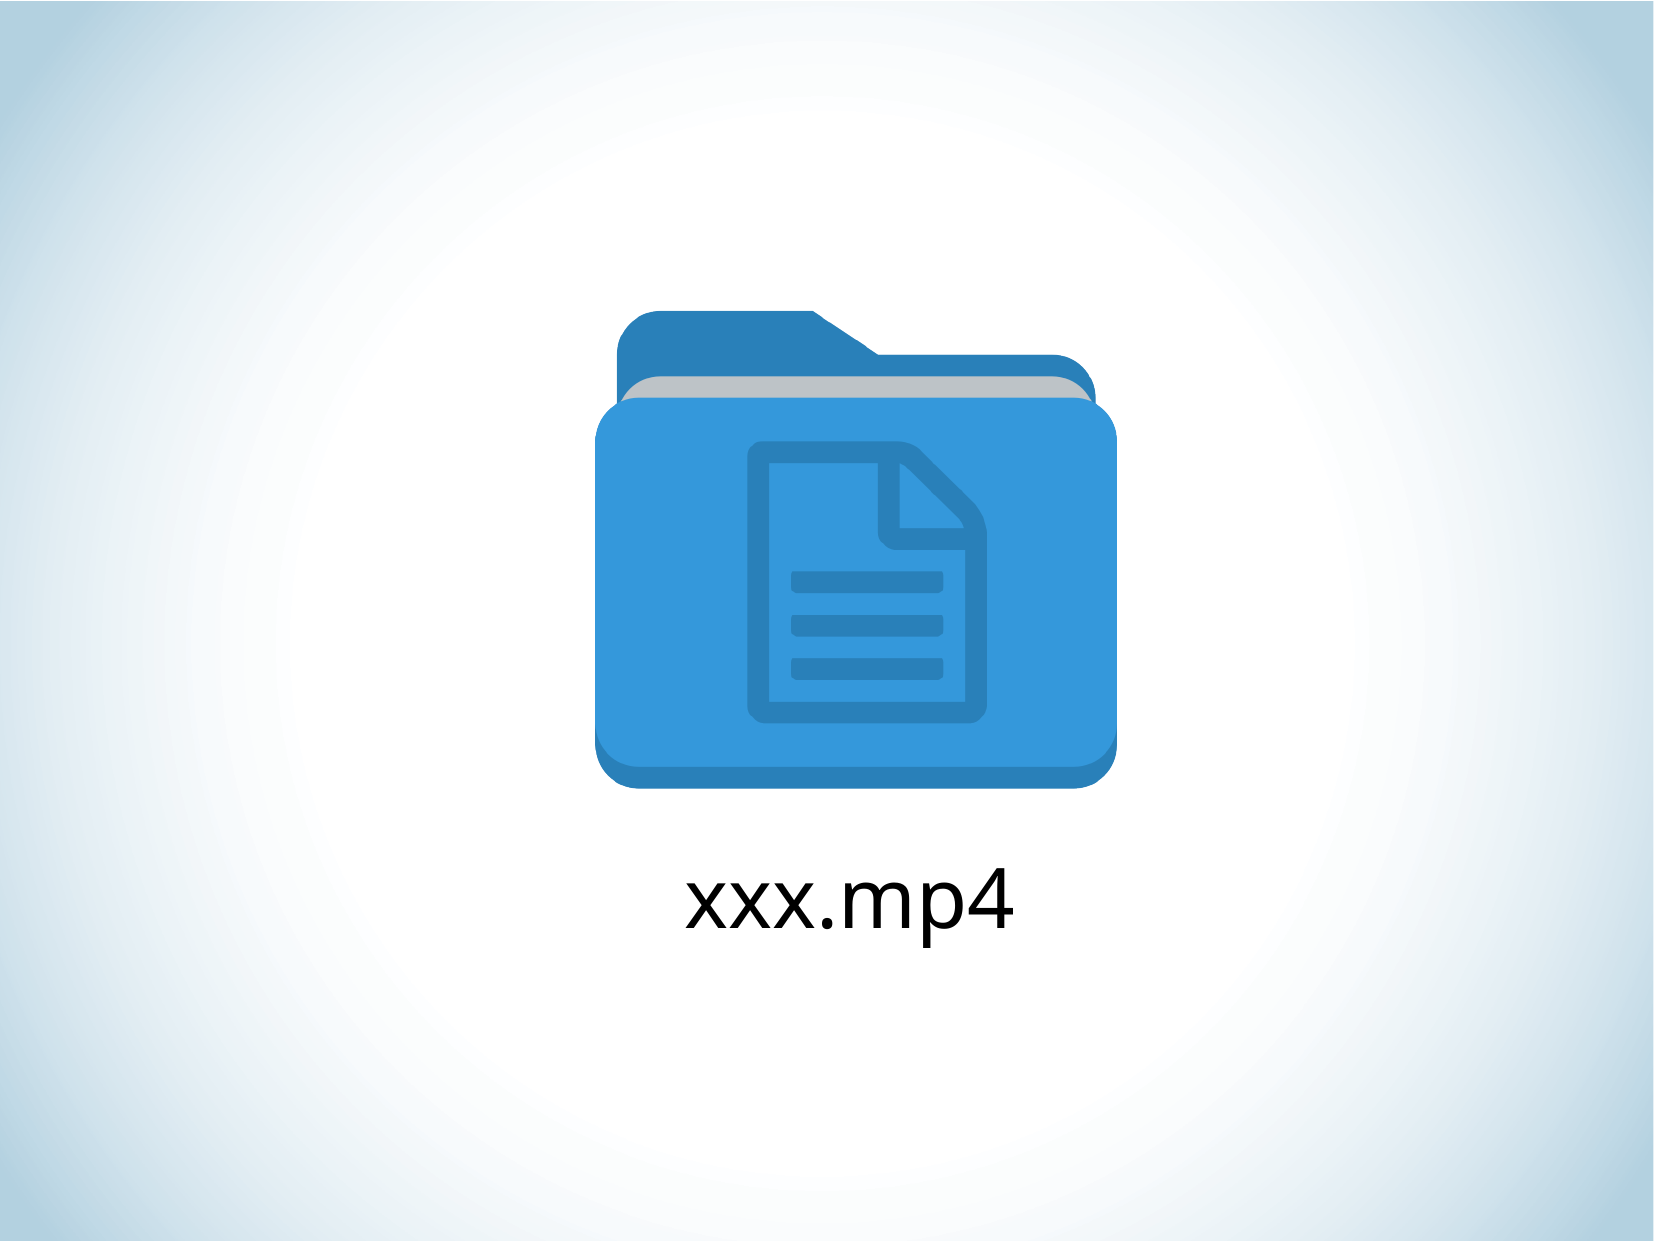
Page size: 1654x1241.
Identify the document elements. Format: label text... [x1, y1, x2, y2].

picture [0, 1, 1654, 1241]
text_box xxx.mp4 [614, 832, 1087, 945]
